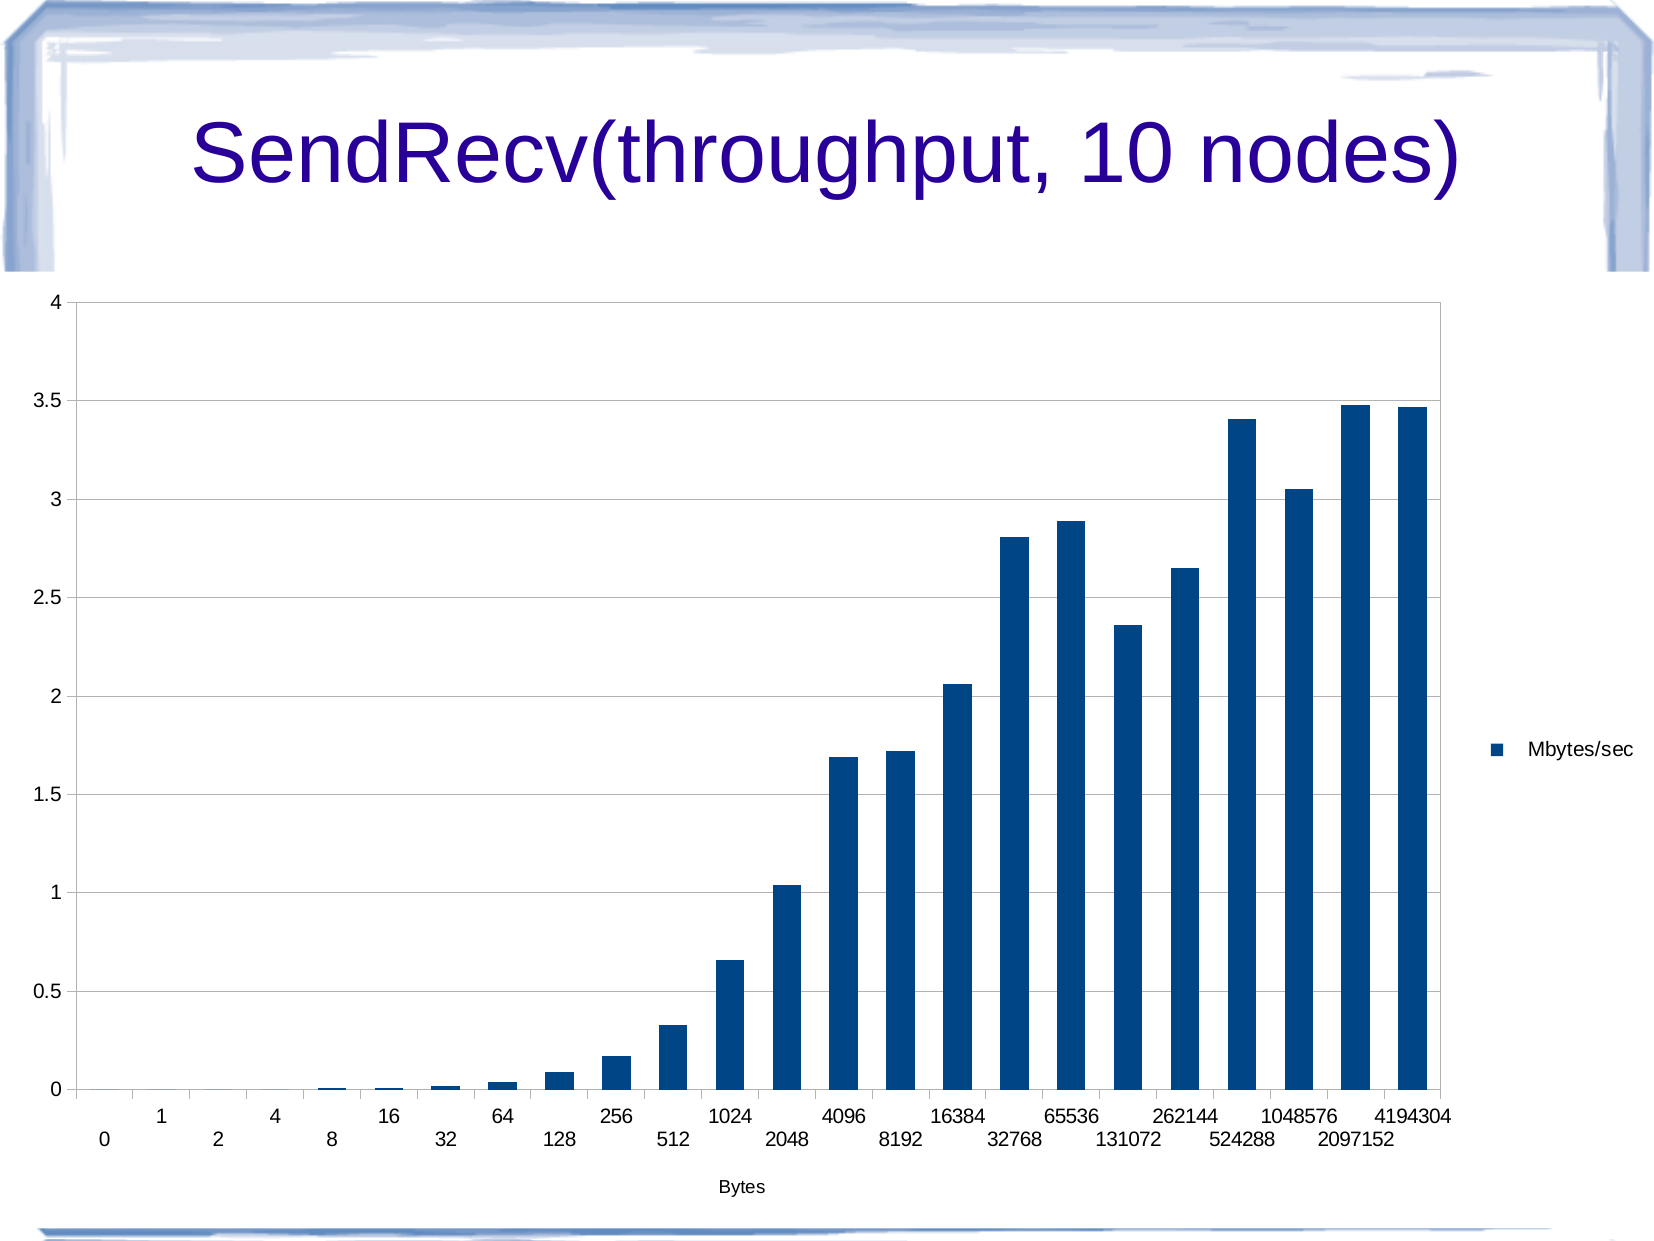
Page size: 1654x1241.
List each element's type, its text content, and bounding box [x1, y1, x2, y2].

title SendRecv(throughput, 10 nodes) [82, 49, 1571, 257]
picture [0, 1229, 1654, 1241]
picture [0, 0, 1654, 271]
chart [0, 271, 1654, 1229]
